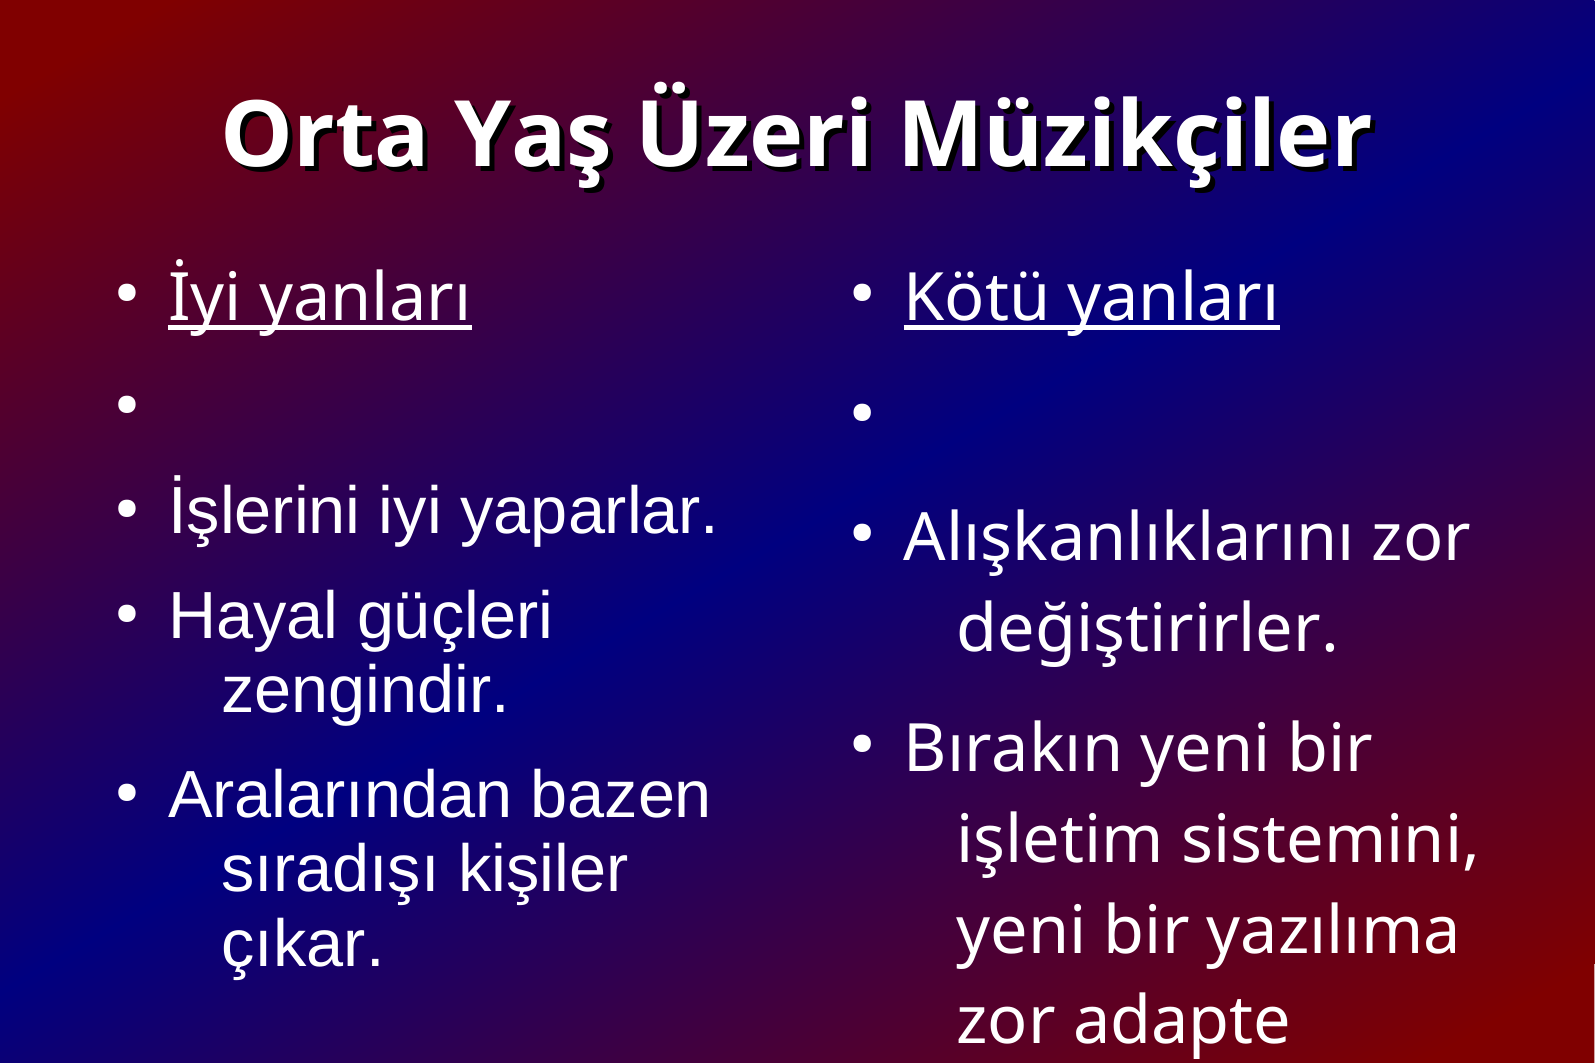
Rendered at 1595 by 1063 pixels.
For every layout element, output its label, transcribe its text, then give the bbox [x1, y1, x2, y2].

list Kötü yanları Alışkanlıklarını zor değiştirirler. Bırakın yeni bir işletim sistemini, yeni bir yazılıma zor adapte olurlar. [814, 248, 1516, 1008]
list İyi yanları İşlerini iyi yaparlar. Hayal güçleri zengindir. Aralarından bazen sıradışı kişiler çıkar. [79, 248, 780, 951]
title Orta Yaş Üzeri Müzikçiler [79, 42, 1515, 220]
